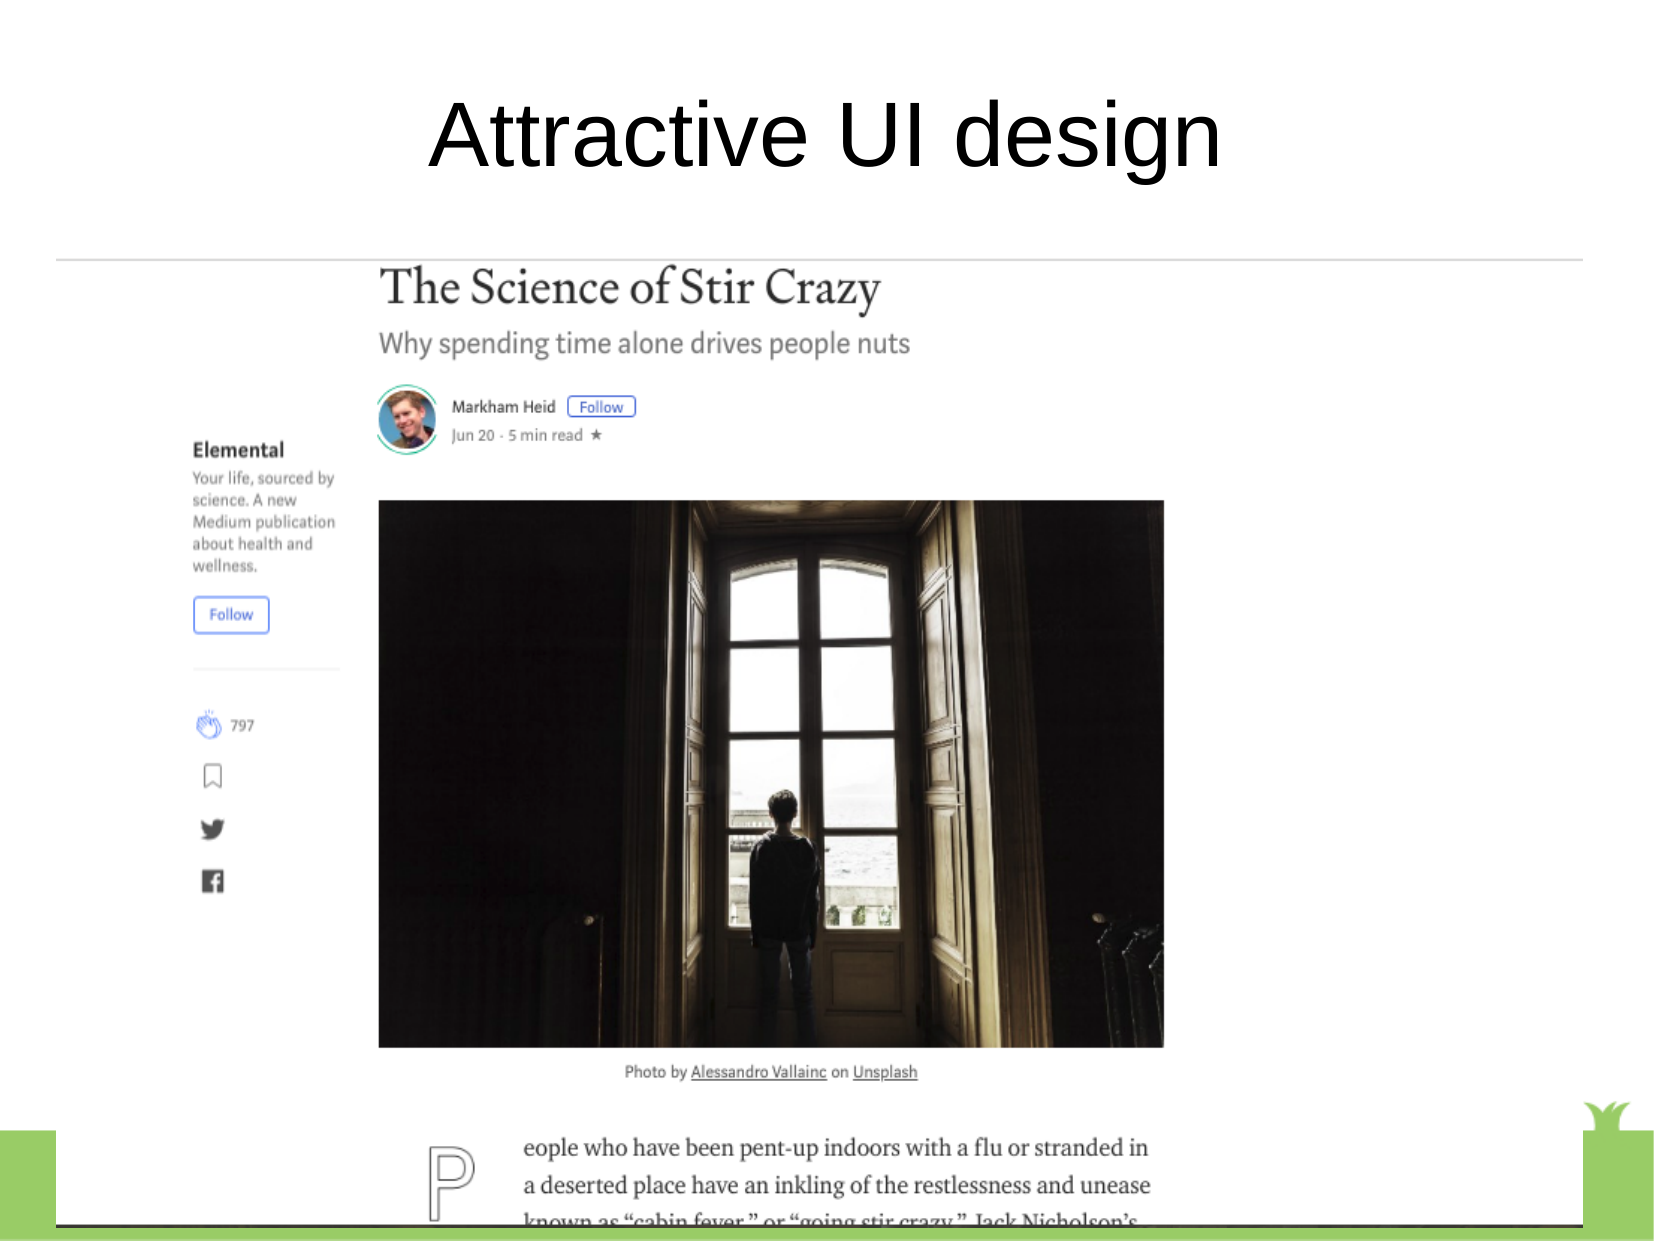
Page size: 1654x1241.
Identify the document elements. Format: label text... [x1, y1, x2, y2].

picture [0, 0, 1654, 1241]
title Attractive UI design [82, 31, 1571, 239]
